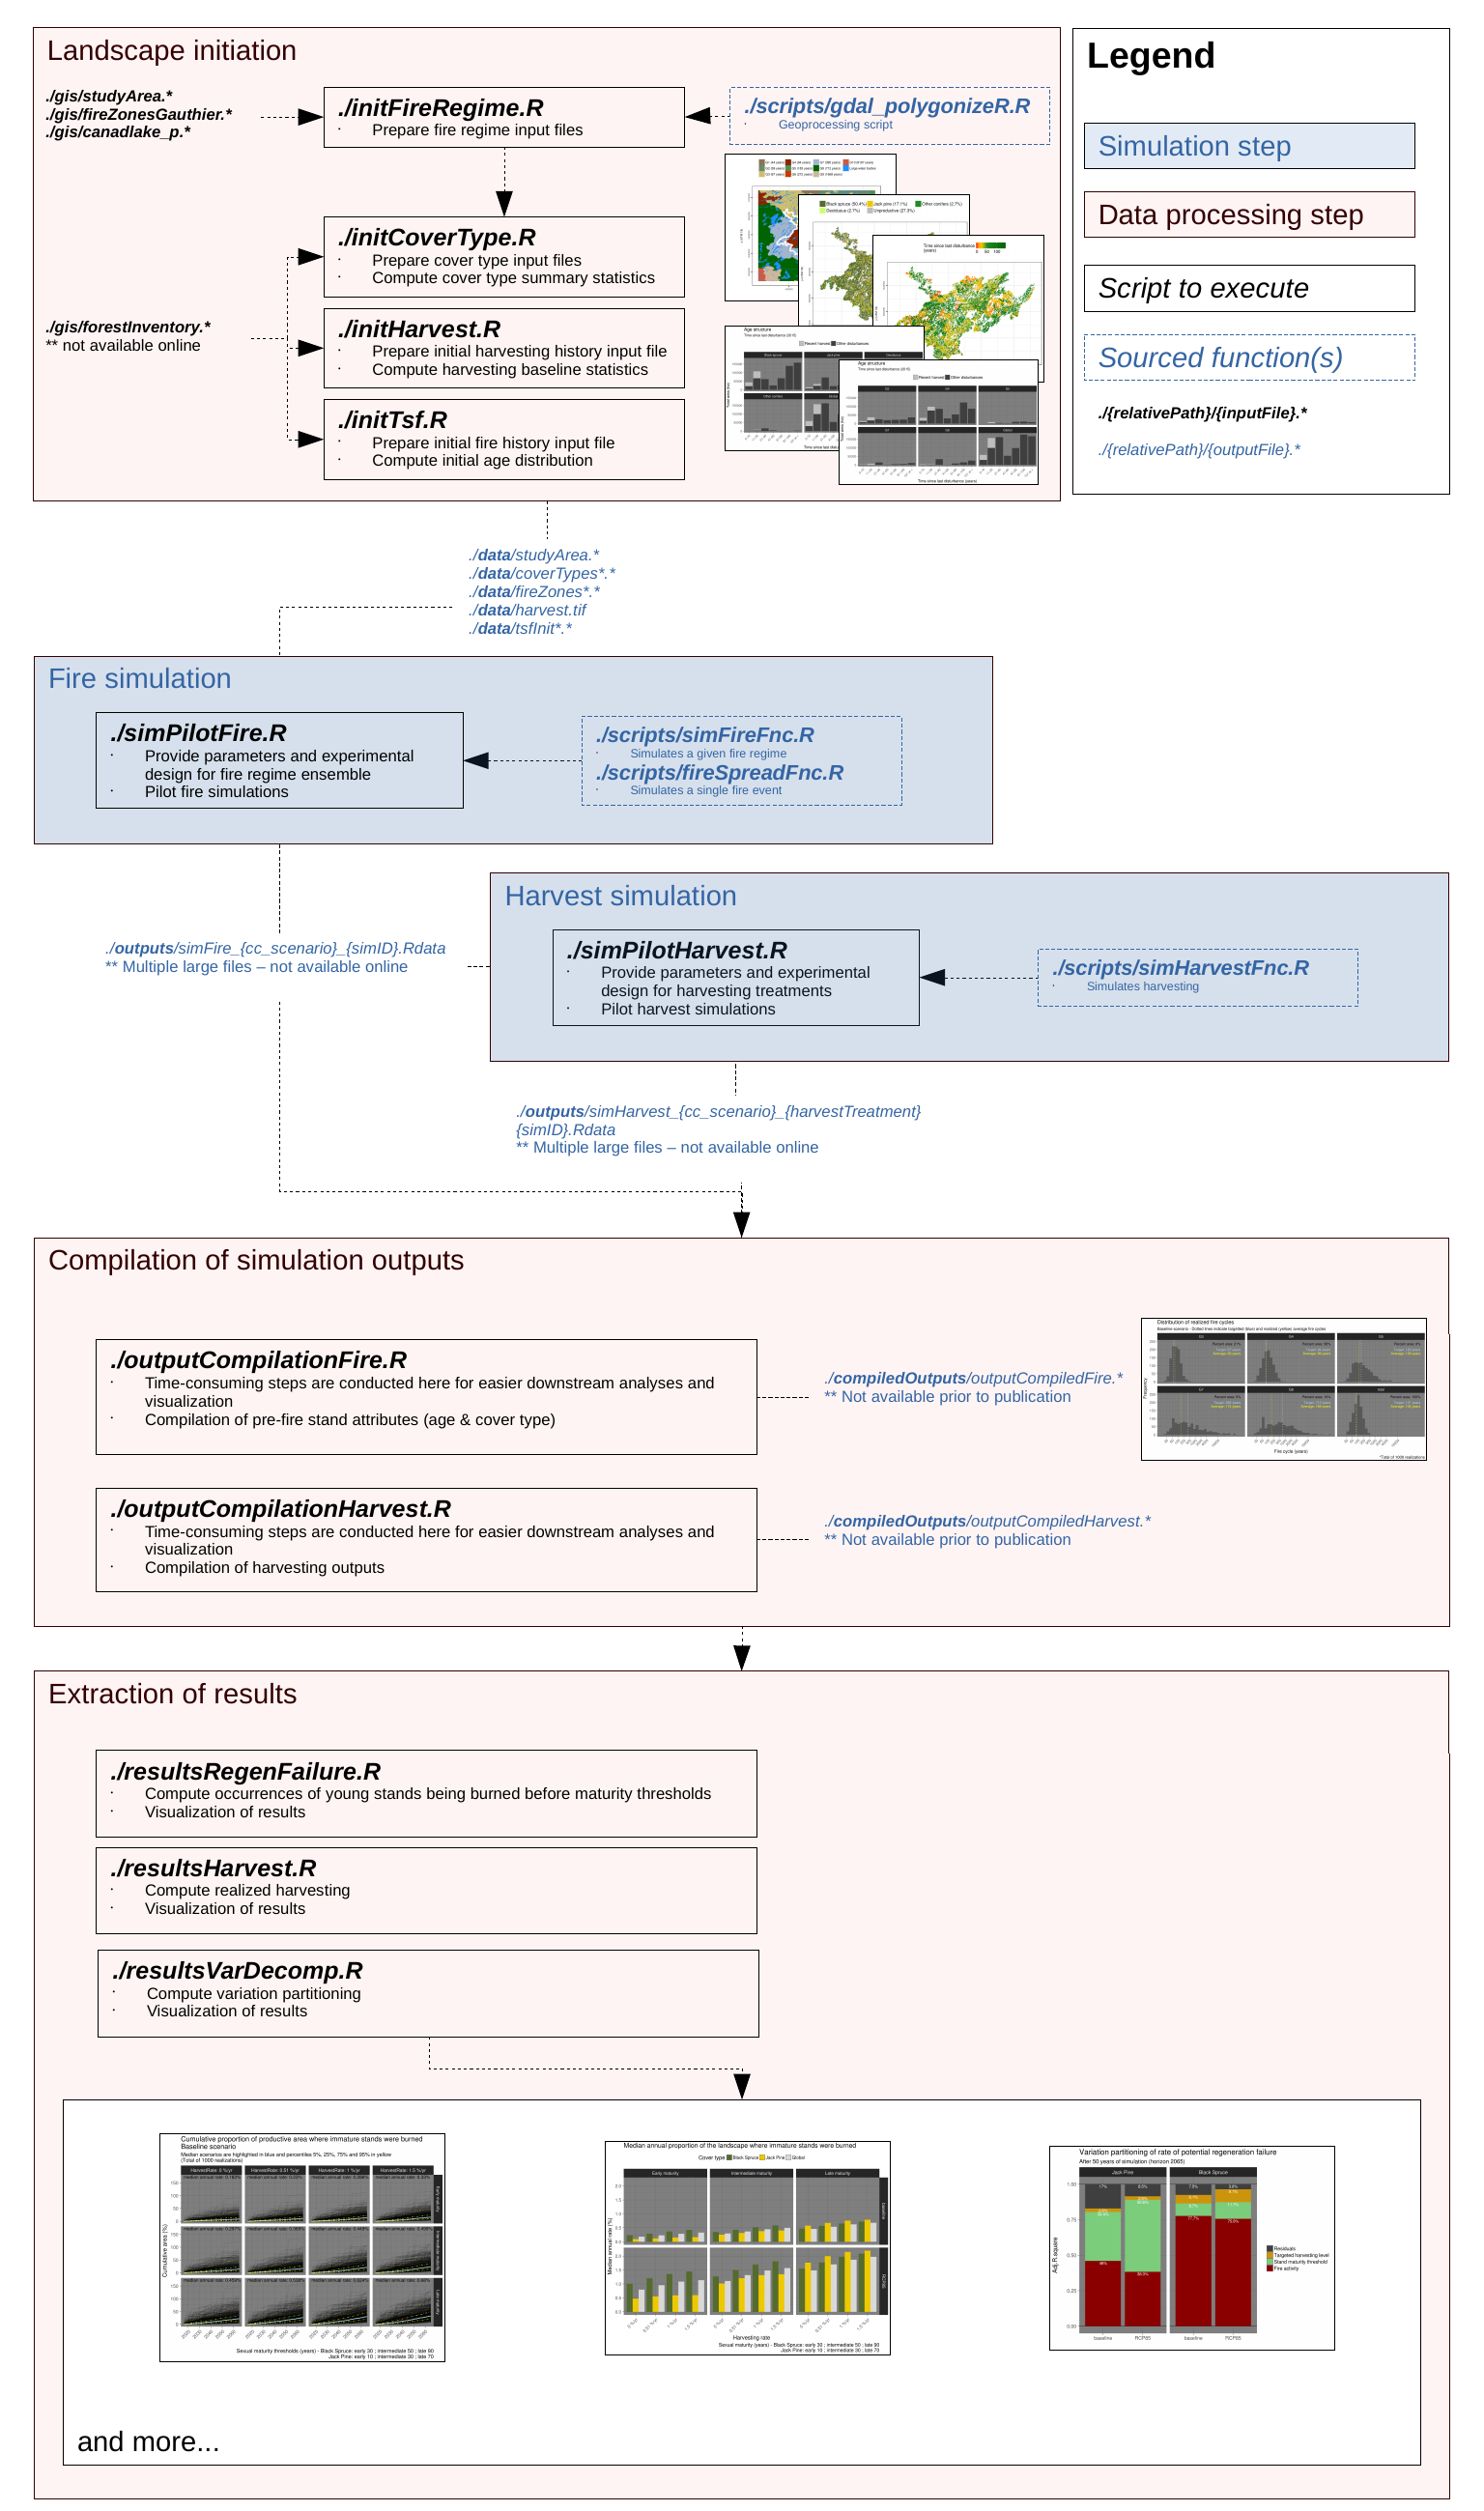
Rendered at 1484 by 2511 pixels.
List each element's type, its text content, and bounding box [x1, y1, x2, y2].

text_box ./gis/studyArea.* ./gis/fireZonesGauthier.* ./gis/canadlake_p.* [31, 79, 262, 155]
text_box ./scripts/gdal_polygonizeR.R Geoprocessing script [729, 87, 1050, 145]
text_box ./initHarvest.R Prepare initial harvesting history input file Compute harvesting baseline statistics [324, 308, 685, 388]
picture [159, 2133, 445, 2362]
text_box ./outputCompilationHarvest.R Time-consuming steps are conducted here for easier downstream analyses and visualization Compilation of harvesting outputs [96, 1488, 757, 1592]
text_box ./data/studyArea.* ./data/coverTypes*.* ./data/fireZones*.* ./data/harvest.tif ./data/tsfInit*.* [454, 539, 642, 651]
text_box ./resultsVarDecomp.R Compute variation partitioning Visualization of results [98, 1950, 759, 2038]
text_box ./simPilotFire.R Provide parameters and experimental design for fire regime ensemble Pilot fire simulations [96, 712, 464, 809]
picture [1141, 1318, 1427, 1461]
text_box ./outputCompilationFire.R Time-consuming steps are conducted here for easier downstream analyses and visualization Compilation of pre-fire stand attributes (age & cover type) [96, 1339, 757, 1455]
text_box ./outputs/simHarvest_{cc_scenario}_{harvestTreatment}{simID}.Rdata ** Multiple large files – not available online [501, 1095, 1027, 1183]
text_box Extraction of results [34, 1670, 1450, 2499]
text_box ./gis/forestInventory.* ** not available online [31, 310, 251, 365]
text_box ./outputs/simFire_{cc_scenario}_{simID}.Rdata ** Multiple large files – not available online [91, 932, 469, 1002]
text_box Harvest simulation [490, 872, 1449, 1062]
text_box ./resultsHarvest.R Compute realized harvesting Visualization of results [96, 1847, 757, 1934]
text_box ./compiledOutputs/outputCompiledHarvest.* ** Not available prior to publication [810, 1505, 1220, 1575]
text_box ./{relativePath}/{inputFile}.* ./{relativePath}/{outputFile}.* [1084, 397, 1410, 486]
picture [605, 2140, 891, 2355]
text_box ./initFireRegime.R Prepare fire regime input files [324, 87, 685, 148]
text_box ./compiledOutputs/outputCompiledFire.* ** Not available prior to publication [810, 1362, 1141, 1433]
text_box ./initCoverType.R Prepare cover type input files Compute cover type summary statistics [324, 216, 685, 298]
text_box ./resultsRegenFailure.R Compute occurrences of young stands being burned before maturity thresholds Visualization of results [96, 1750, 757, 1838]
text_box ./initTsf.R Prepare initial fire history input file Compute initial age distribution [324, 399, 685, 480]
text_box and more... [63, 2099, 1421, 2466]
text_box Fire simulation [34, 656, 993, 844]
picture [1049, 2146, 1335, 2351]
picture [725, 154, 1044, 485]
text_box Legend [1072, 28, 1450, 495]
text_box Landscape initiation [33, 27, 1061, 501]
text_box Compilation of simulation outputs [34, 1238, 1450, 1627]
